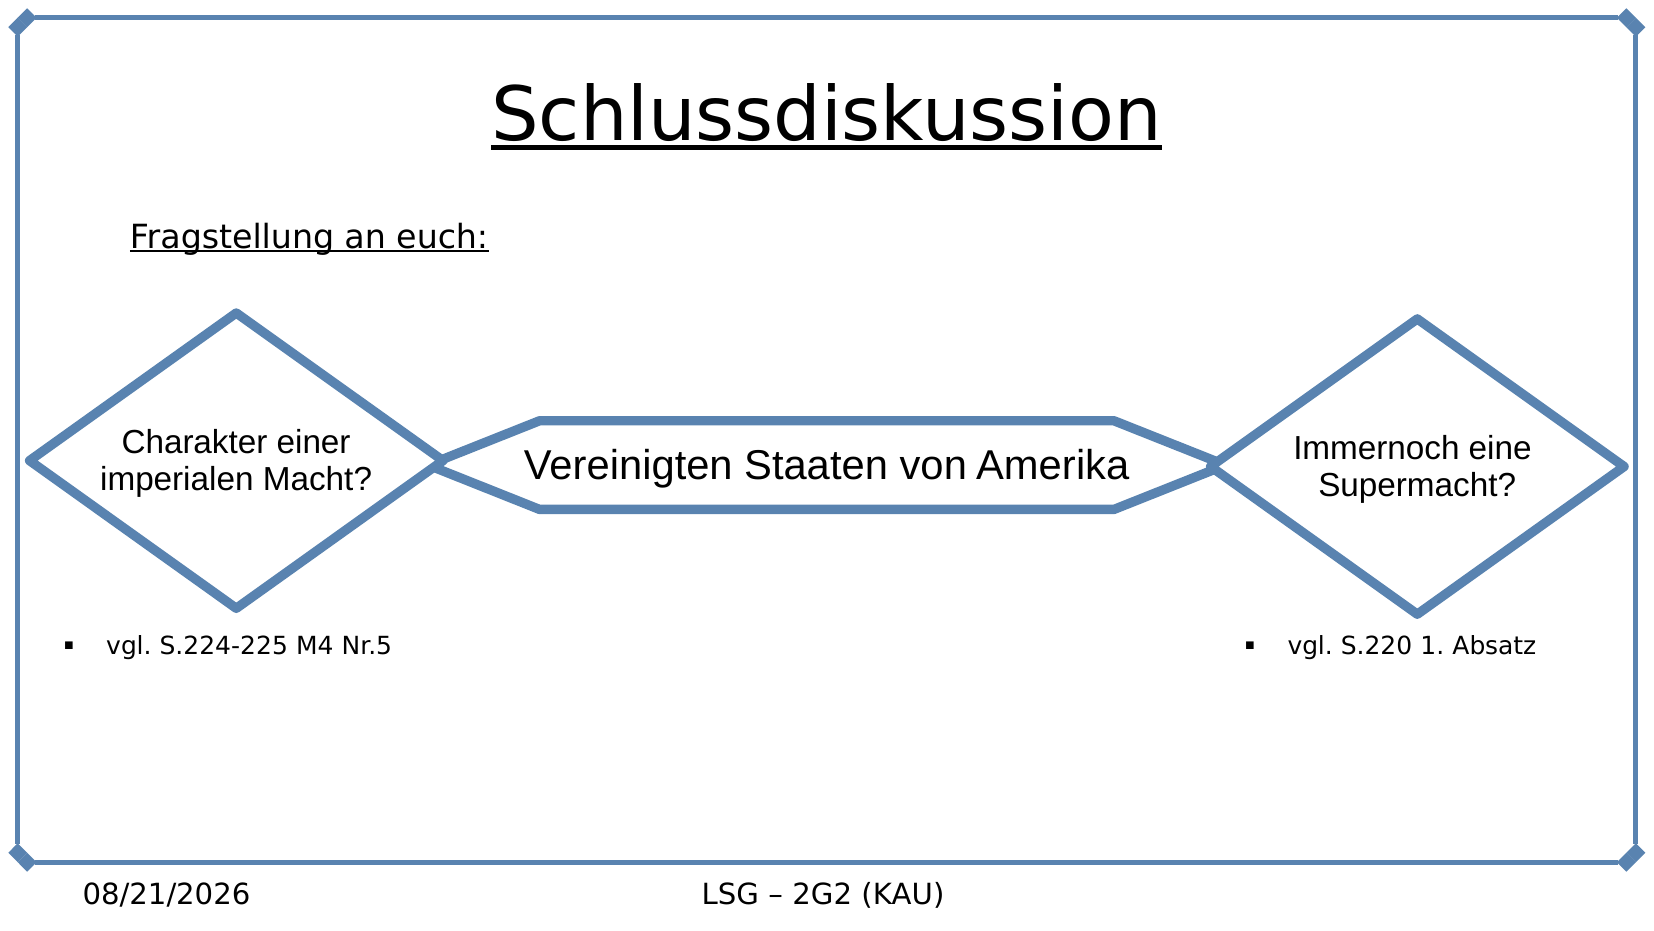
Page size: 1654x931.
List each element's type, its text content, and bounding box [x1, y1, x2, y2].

list Fragstellung an euch: [1453, 506, 1571, 590]
text_box Charakter einer imperialen Macht? [29, 312, 444, 609]
list Fragstellung an euch: [82, 217, 1571, 461]
list Fragstellung an euch: [82, 499, 209, 590]
text_box Immernoch eine Supermacht? [1210, 318, 1625, 615]
list vgl. S.220 1. Absatz [1240, 590, 1601, 747]
list Fragstellung an euch: [82, 468, 1571, 758]
text_box Vereinigten Staaten von Amerika [435, 420, 1216, 510]
title Schlussdiskussion [82, 37, 1571, 193]
list vgl. S.224-225 M4 Nr.5 [59, 590, 420, 747]
